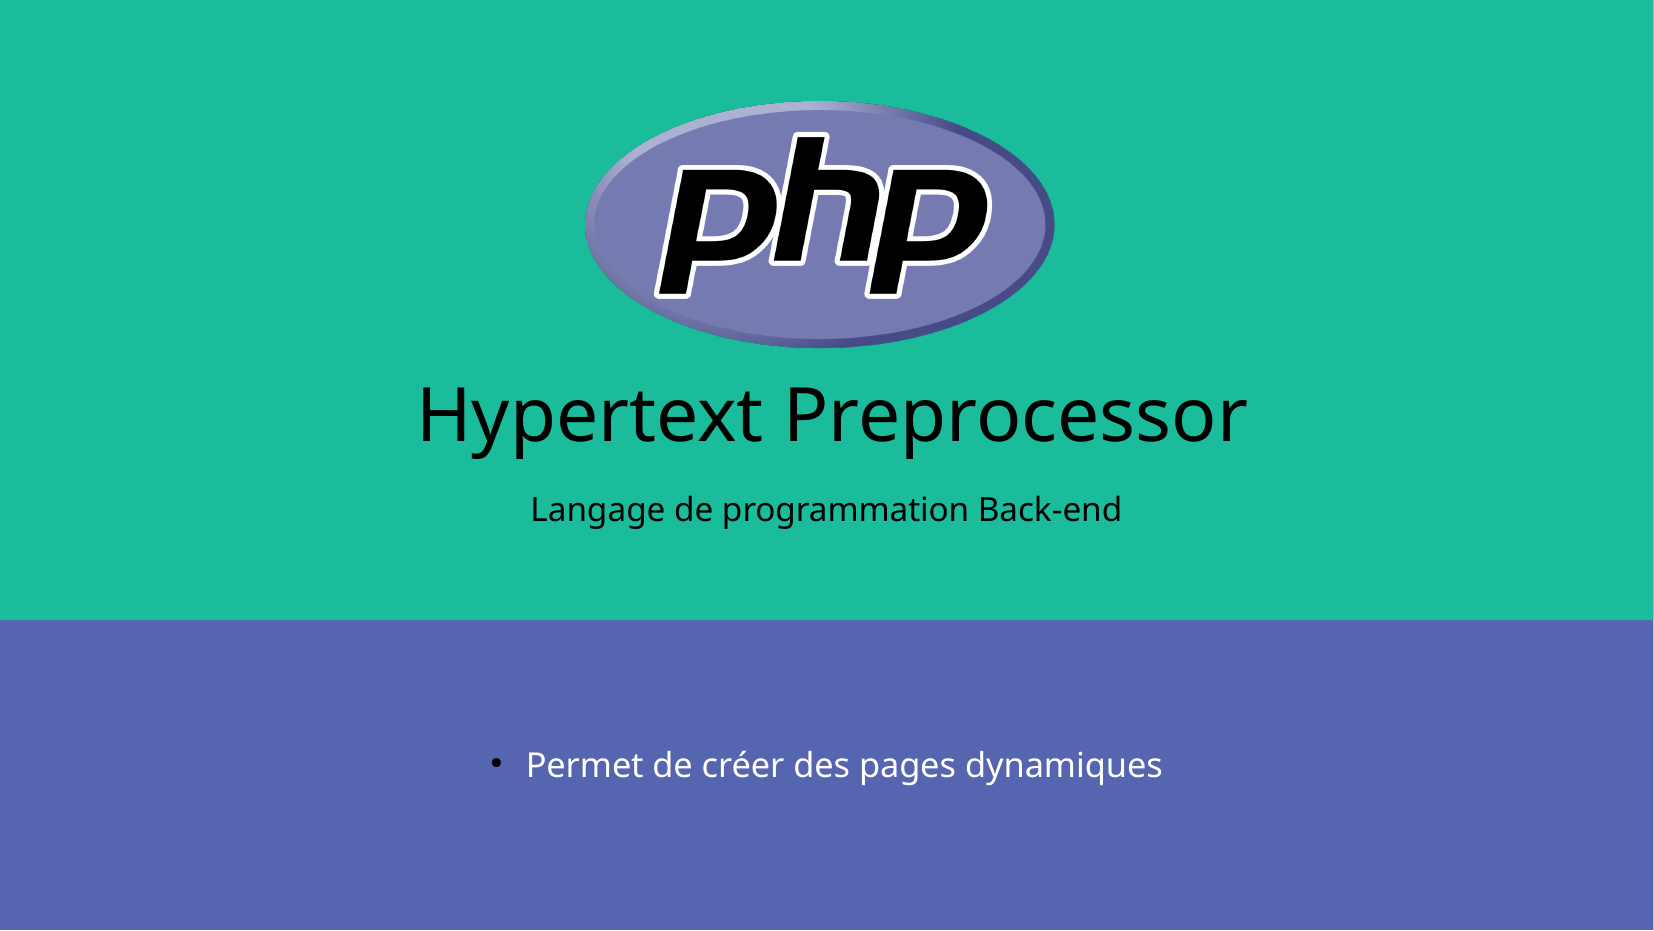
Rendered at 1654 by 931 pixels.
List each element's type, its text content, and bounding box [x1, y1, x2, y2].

text_box Hypertext Preprocessor [366, 354, 1300, 461]
subtitle Permet de créer des pages dynamiques [59, 642, 1595, 886]
text_box Langage de programmation Back-end [496, 478, 1158, 532]
picture [578, 94, 1061, 354]
